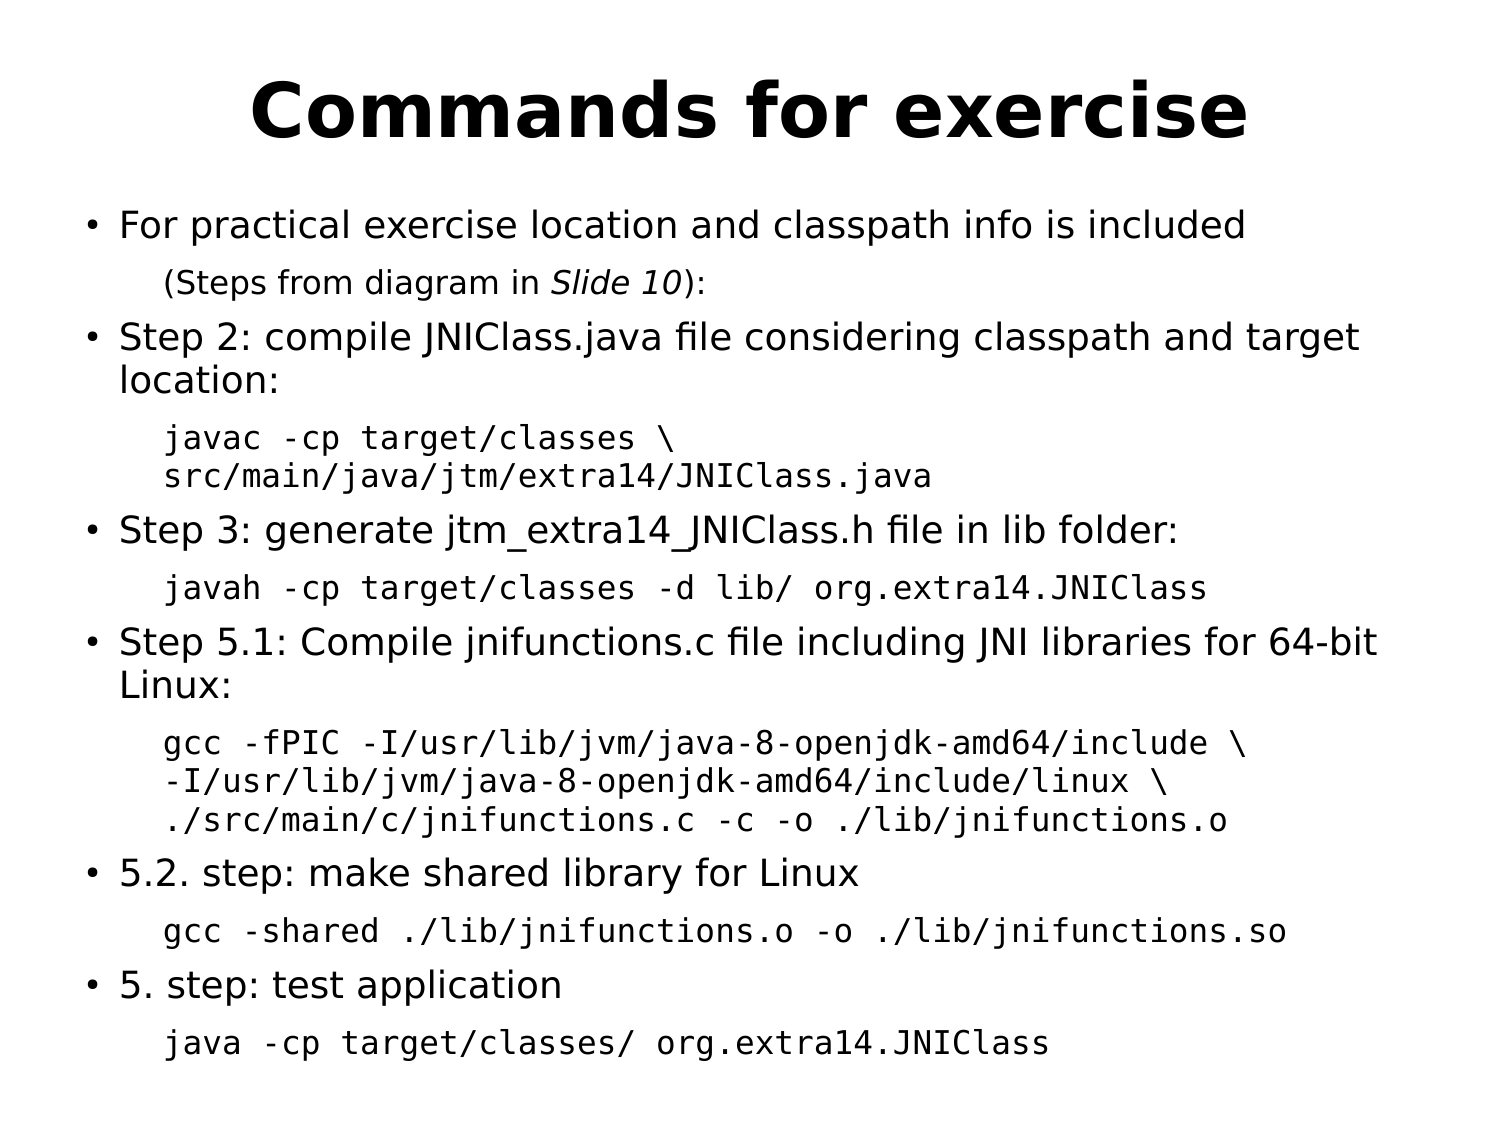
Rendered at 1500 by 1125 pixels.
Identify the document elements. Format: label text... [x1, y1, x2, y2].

list For practical exercise location and classpath info is included (Steps from diagram in Slide 10): Step 2: compile JNIClass.java file considering classpath and target location: javac -cp target/classes \ src/main/java/jtm/extra14/JNIClass.java Step 3: generate jtm_extra14_JNIClass.h file in lib folder: javah -cp target/classes -d lib/ org.extra14.JNIClass Step 5.1: Compile jnifunctions.c file including JNI libraries for 64-bit Linux: gcc -fPIC -I/usr/lib/jvm/java-8-openjdk-amd64/include \ -I/usr/lib/jvm/java-8-openjdk-amd64/include/linux \ ./src/main/c/jnifunctions.c -c -o ./lib/jnifunctions.o 5.2. step: make shared library for Linux gcc -shared ./lib/jnifunctions.o -o ./lib/jnifunctions.so 5. step: test application java -cp target/classes/ org.extra14.JNIClass [75, 204, 1395, 1075]
title Commands for exercise [75, 44, 1425, 177]
